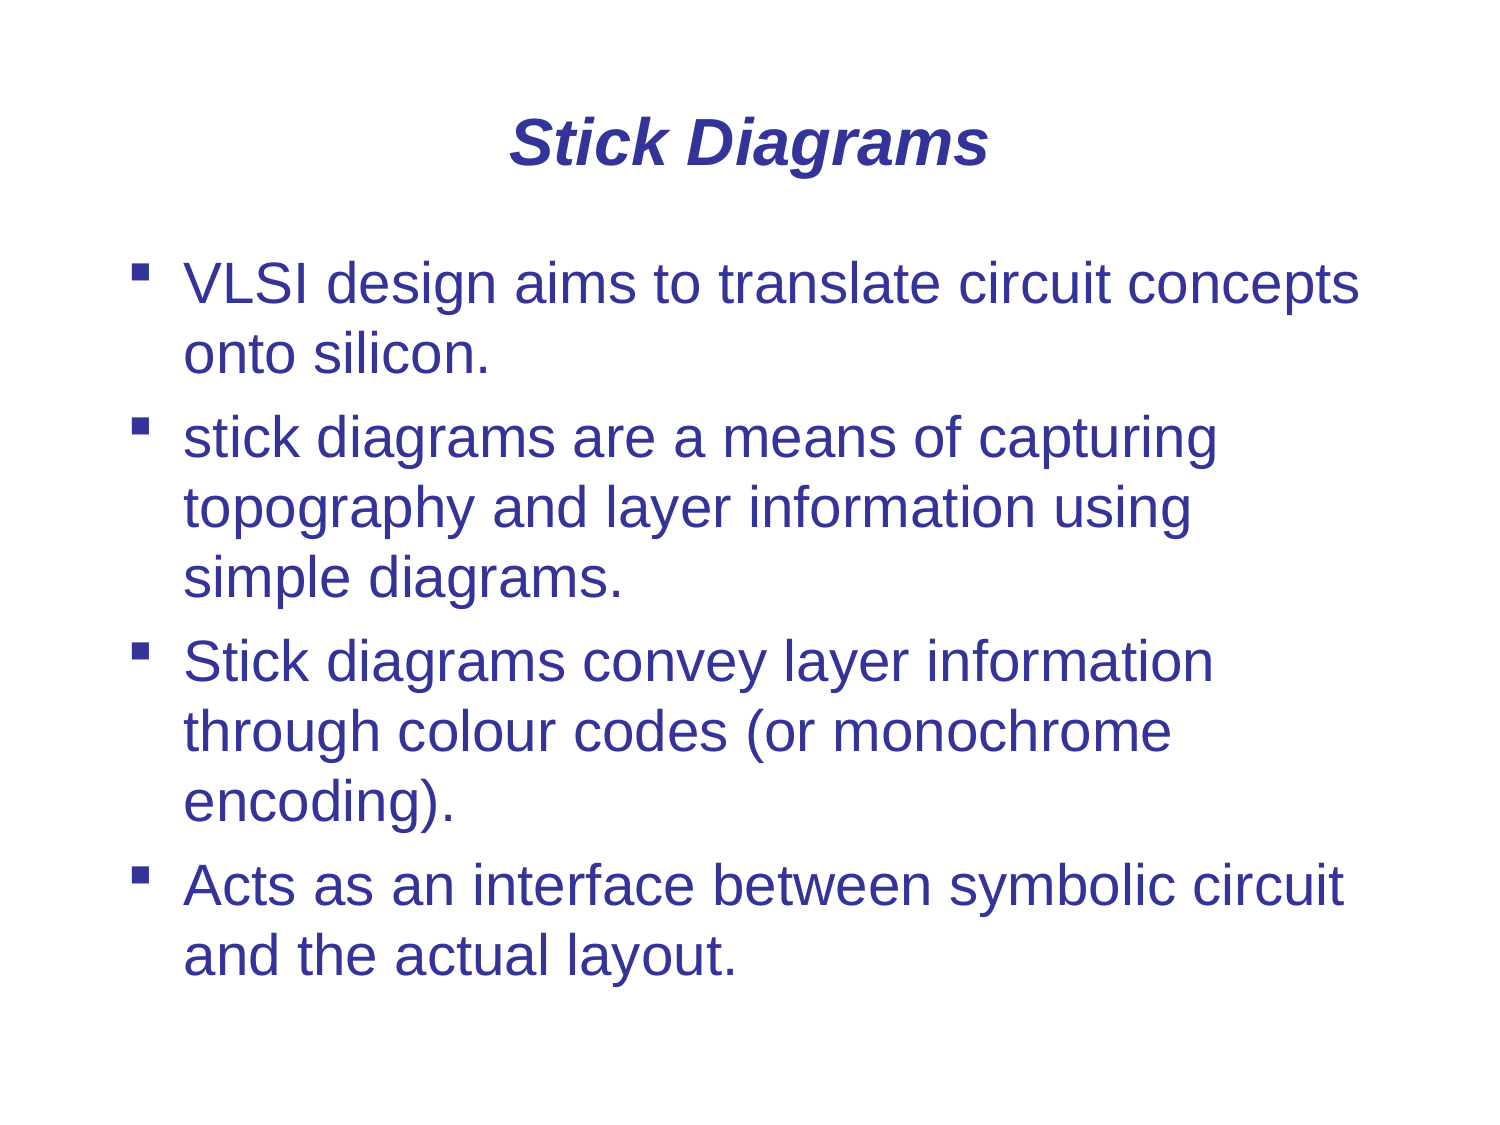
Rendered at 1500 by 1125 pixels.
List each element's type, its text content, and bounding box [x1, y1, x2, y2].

title Stick Diagrams [75, 45, 1426, 233]
list VLSI design aims to translate circuit concepts onto silicon. stick diagrams are a means of capturing topography and layer information using simple diagrams. Stick diagrams convey layer information through colour codes (or monochrome encoding). Acts as an interface between symbolic circuit and the actual layout. [112, 237, 1388, 1000]
